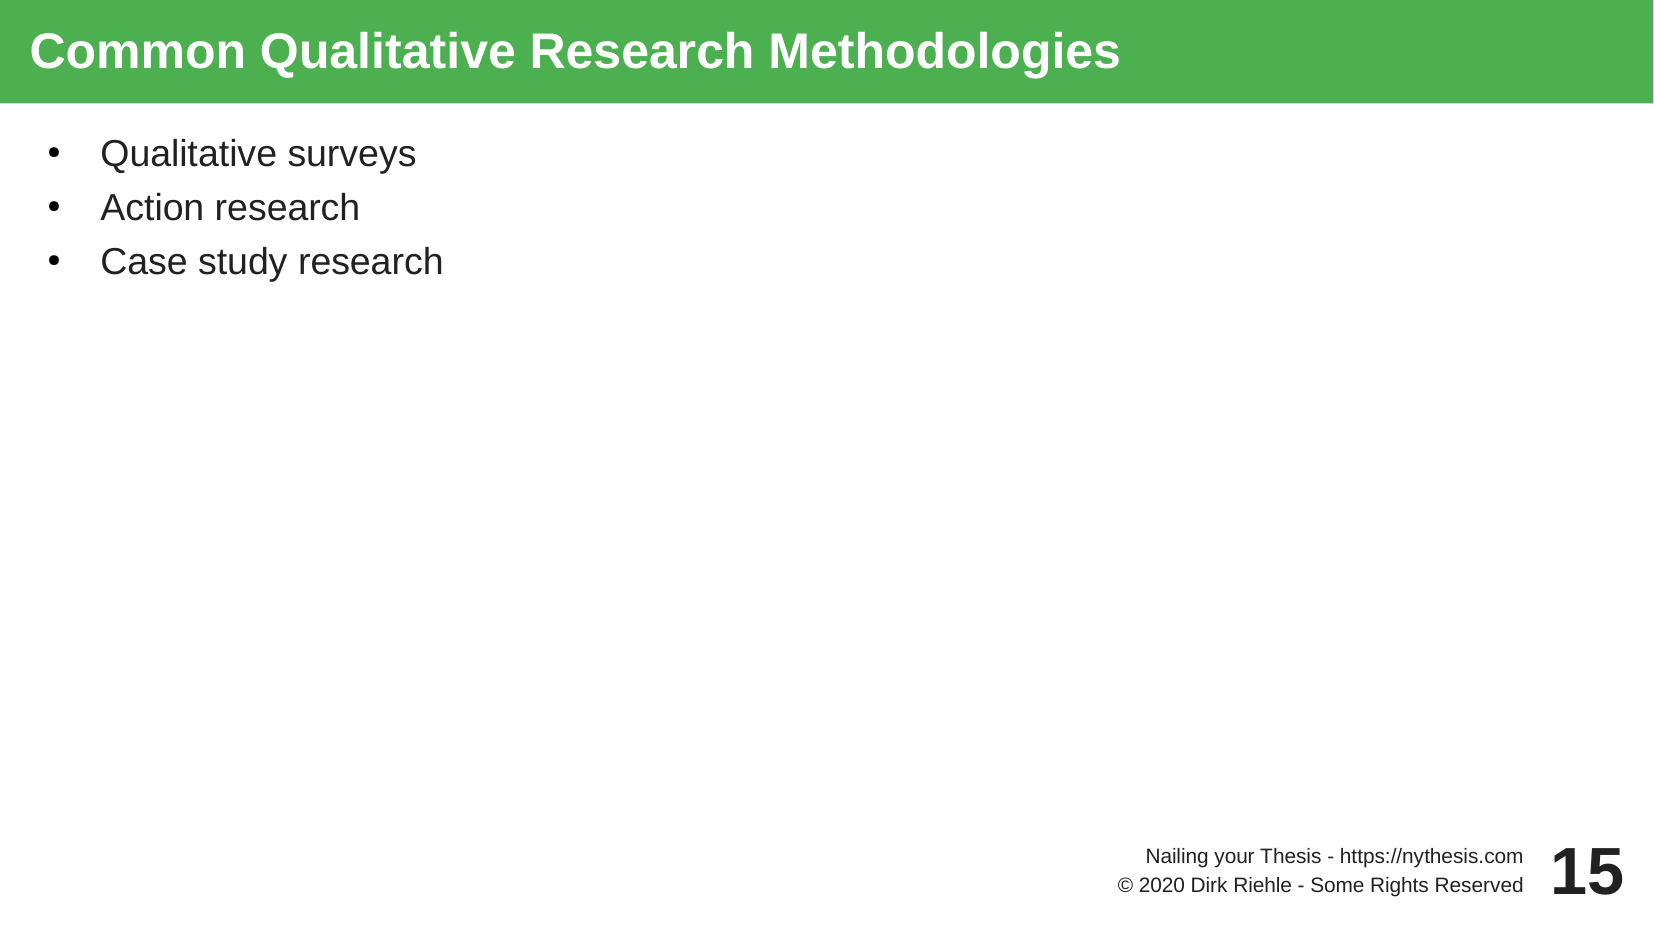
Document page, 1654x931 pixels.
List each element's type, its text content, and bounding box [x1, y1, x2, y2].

list Qualitative surveys Action research Case study research [29, 132, 1625, 813]
title Common Qualitative Research Methodologies [0, 0, 1654, 104]
